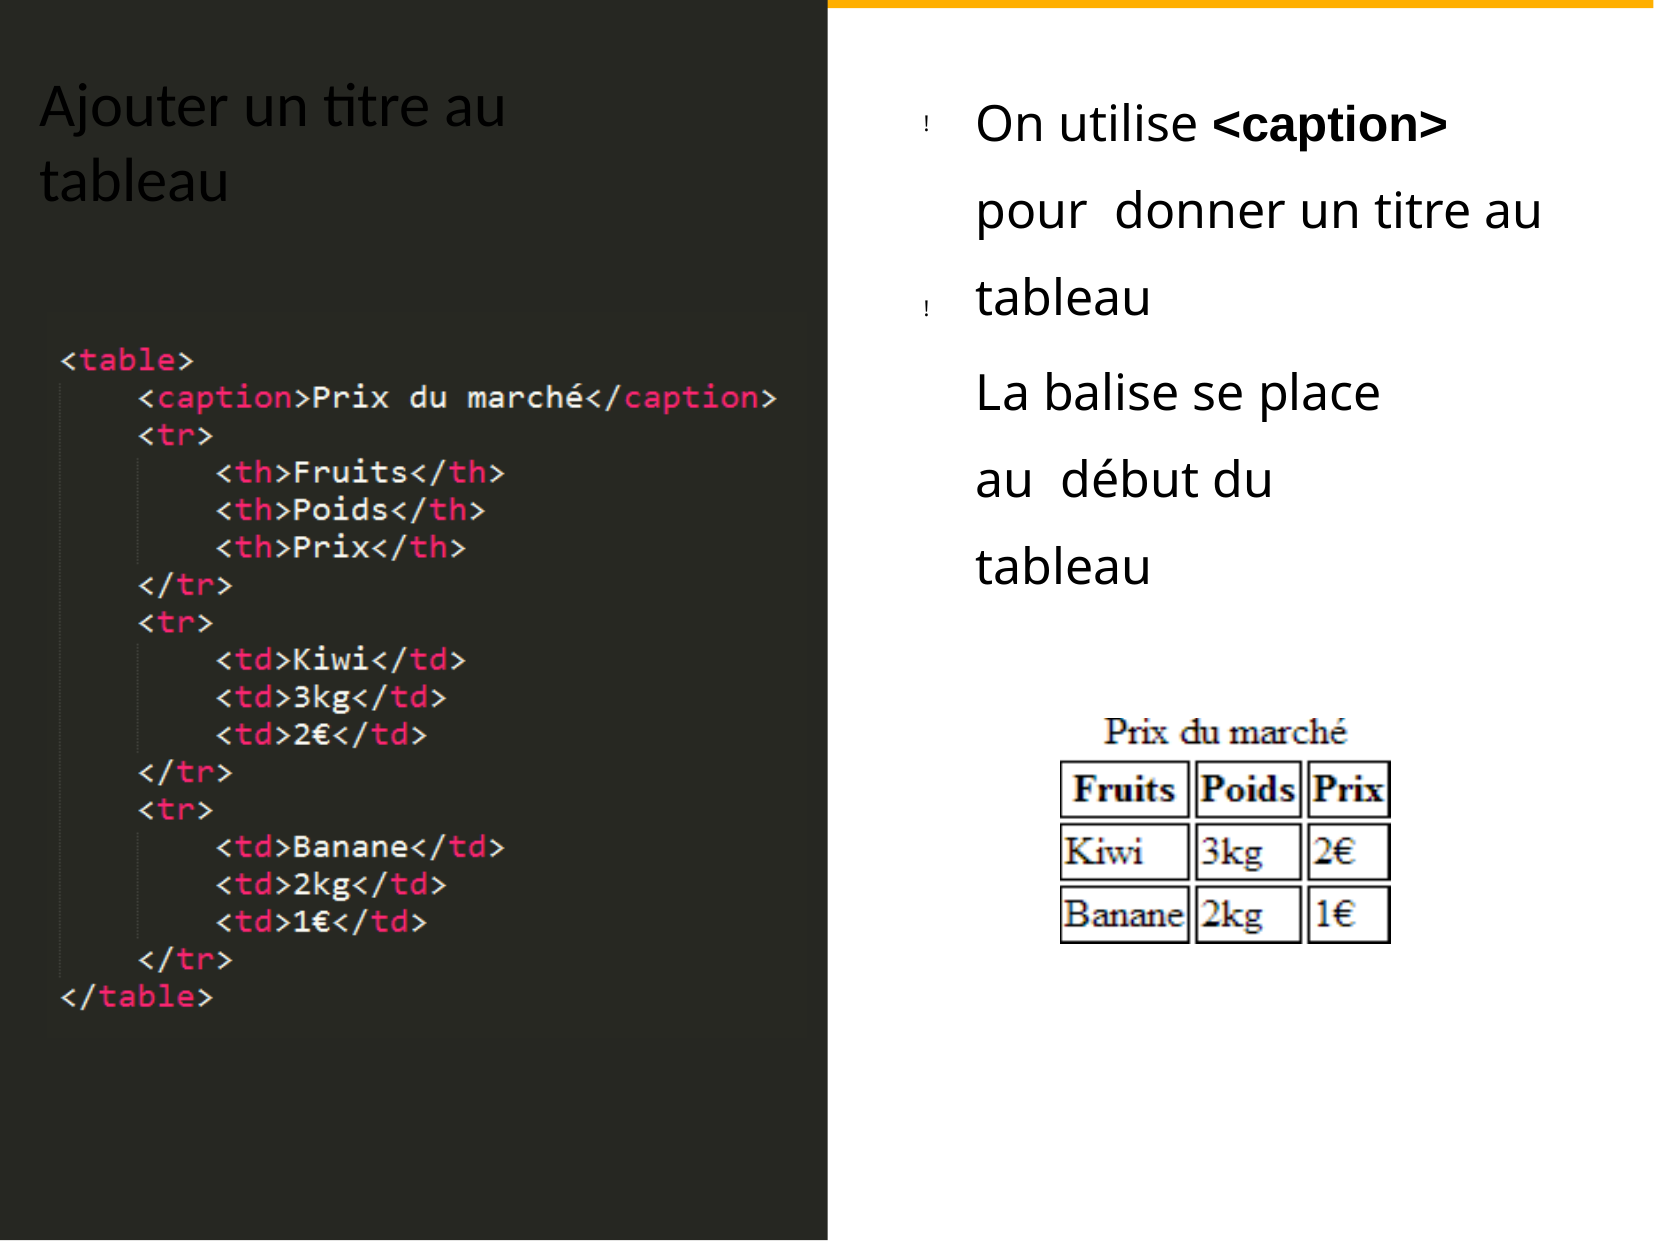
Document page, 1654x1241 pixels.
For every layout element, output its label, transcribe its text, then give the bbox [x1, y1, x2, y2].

picture [47, 312, 807, 1038]
text_box On utilise <caption> pour donner un titre au tableau [973, 62, 1551, 326]
title Ajouter un titre au tableau [37, 56, 581, 272]
picture [1060, 718, 1391, 944]
text_box [0, 0, 828, 1241]
text_box ! [921, 106, 940, 136]
text_box La balise se place au début du tableau [973, 331, 1448, 595]
text_box ! [921, 292, 940, 322]
